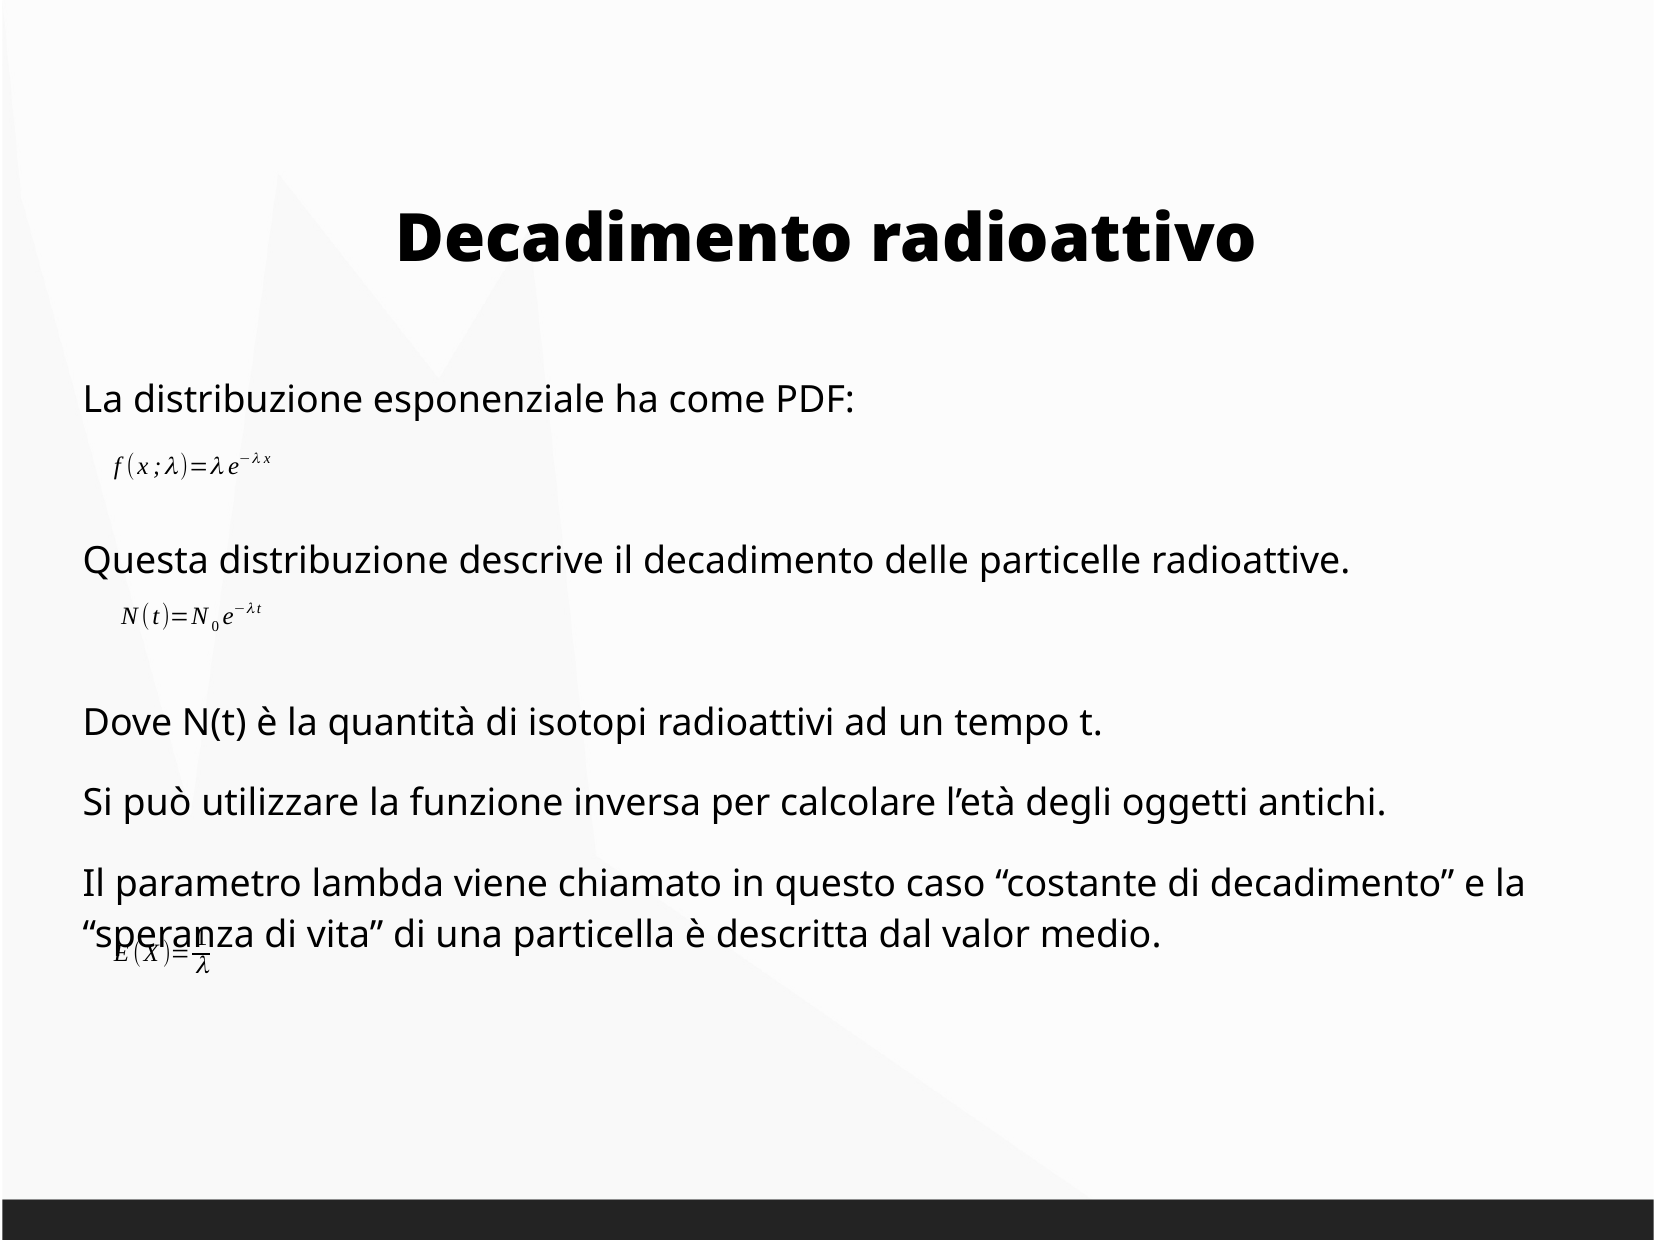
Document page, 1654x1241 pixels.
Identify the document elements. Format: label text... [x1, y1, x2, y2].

list La distribuzione esponenziale ha come PDF: Questa distribuzione descrive il decadimento delle particelle radioattive. Dove N(t) è la quantità di isotopi radioattivi ad un tempo t. Si può utilizzare la funzione inversa per calcolare l’età degli oggetti antichi. Il parametro lambda viene chiamato in questo caso “costante di decadimento” e la “speranza di vita” di una particella è descritta dal valor medio. [82, 372, 1571, 1093]
title Decadimento radioattivo [82, 132, 1571, 340]
chart [112, 923, 213, 976]
picture [2, 0, 1654, 1241]
chart [112, 450, 272, 484]
chart [119, 600, 263, 635]
